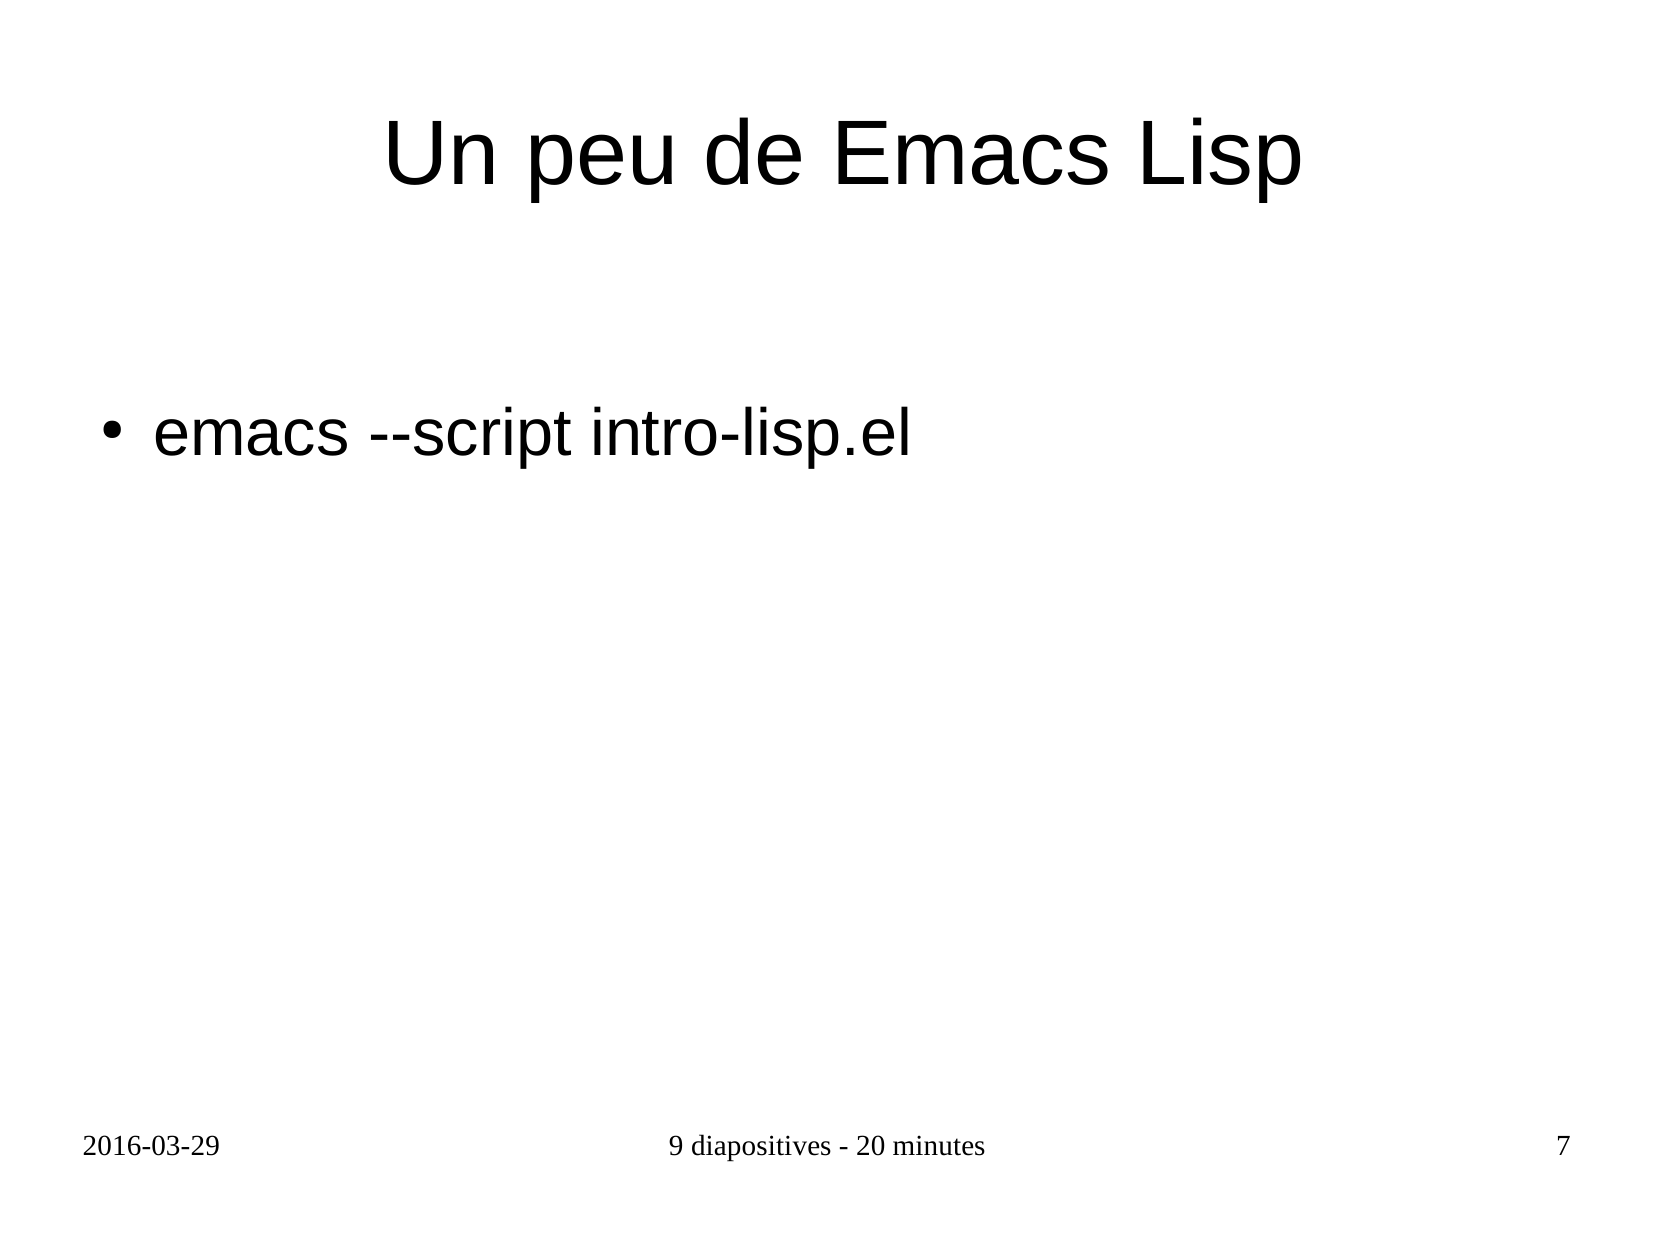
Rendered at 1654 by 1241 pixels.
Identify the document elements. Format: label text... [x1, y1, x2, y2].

list emacs --script intro-lisp.el [82, 290, 1571, 1010]
title Un peu de Emacs Lisp [82, 49, 1571, 257]
